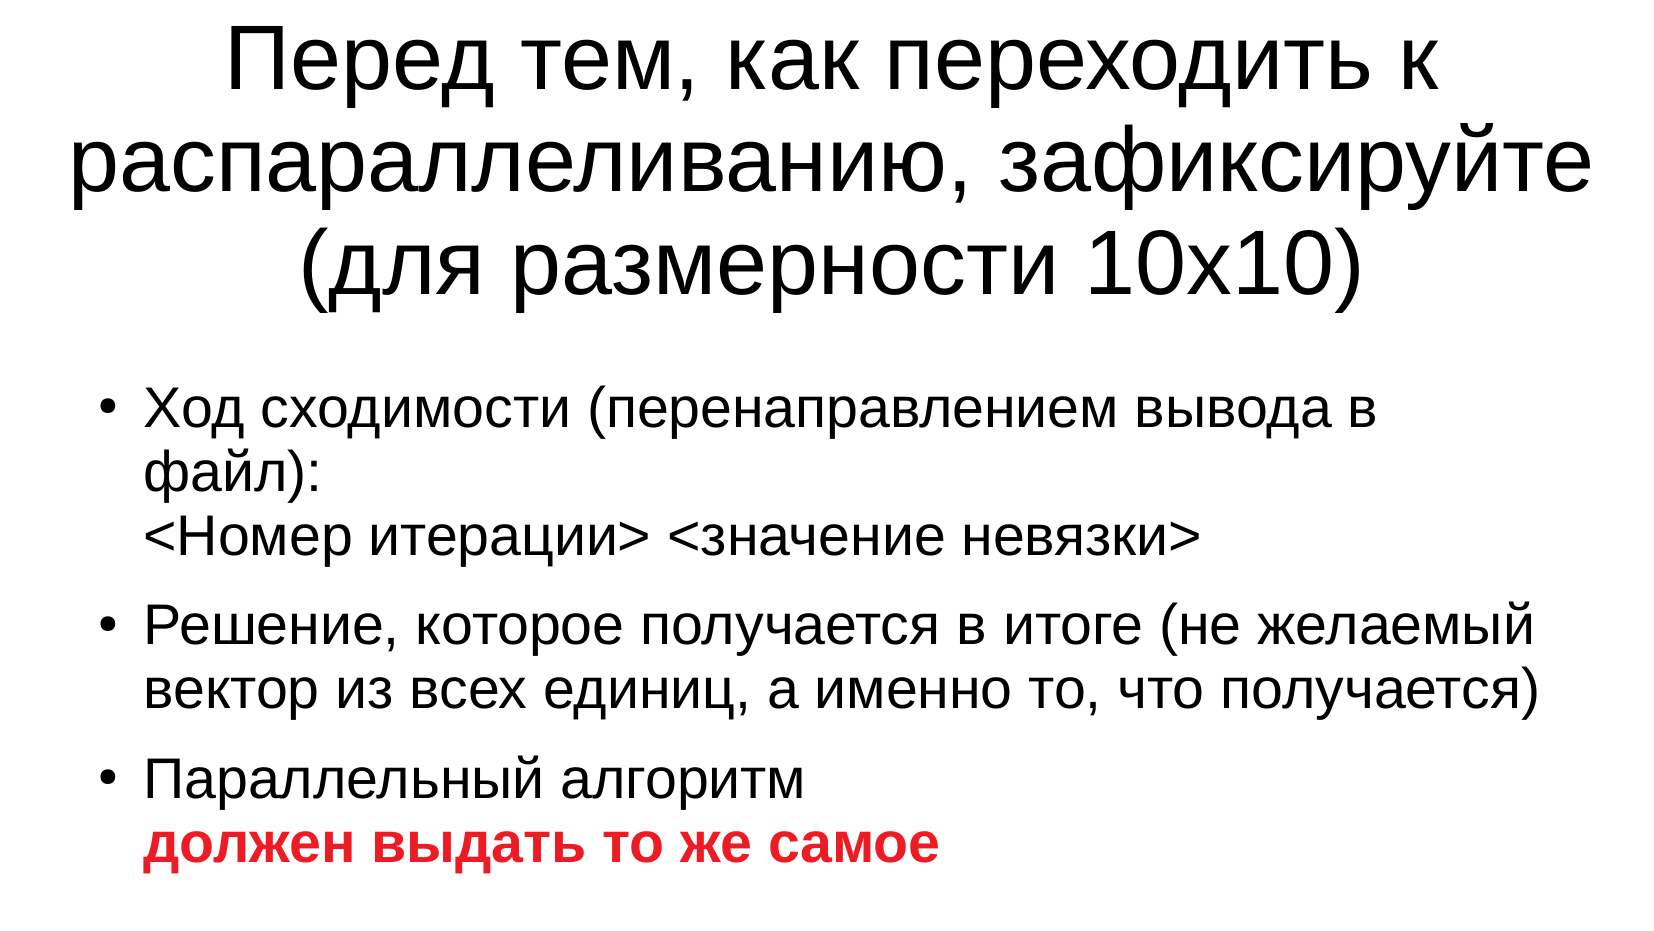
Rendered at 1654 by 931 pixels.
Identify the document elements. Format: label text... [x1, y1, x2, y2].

list Ход сходимости (перенаправлением вывода в файл): <Номер итерации> <значение невязки> Решение, которое получается в итоге (не желаемый вектор из всех единиц, а именно то, что получается) Параллельный алгоритм должен выдать то же самое [82, 375, 1571, 916]
title Перед тем, как переходить к распараллеливанию, зафиксируйте (для размерности 10х10) [0, 0, 1654, 366]
